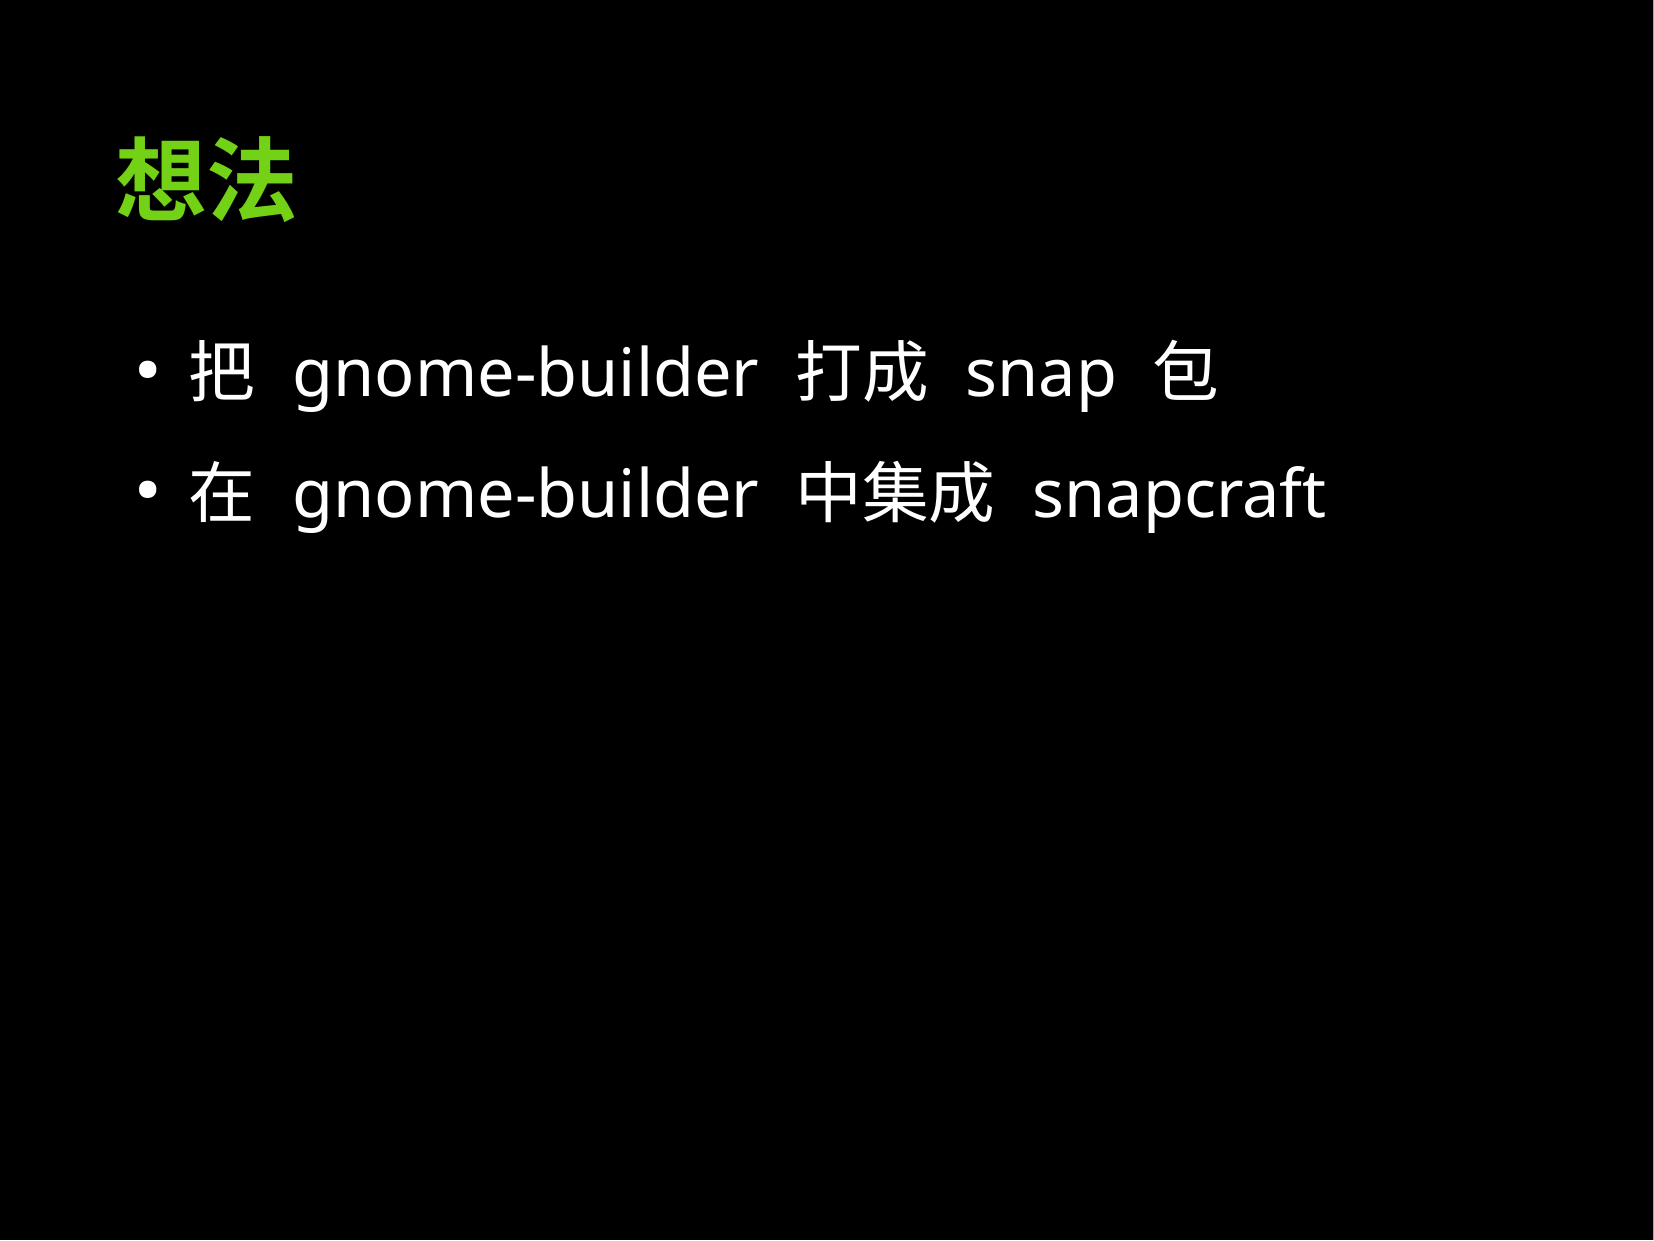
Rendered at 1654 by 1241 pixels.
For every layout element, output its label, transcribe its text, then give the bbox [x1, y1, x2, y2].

title 想法 [115, 78, 1539, 287]
list 把 gnome-builder 打成 snap 包 在 gnome-builder 中集成 snapcraft [118, 325, 1536, 1045]
